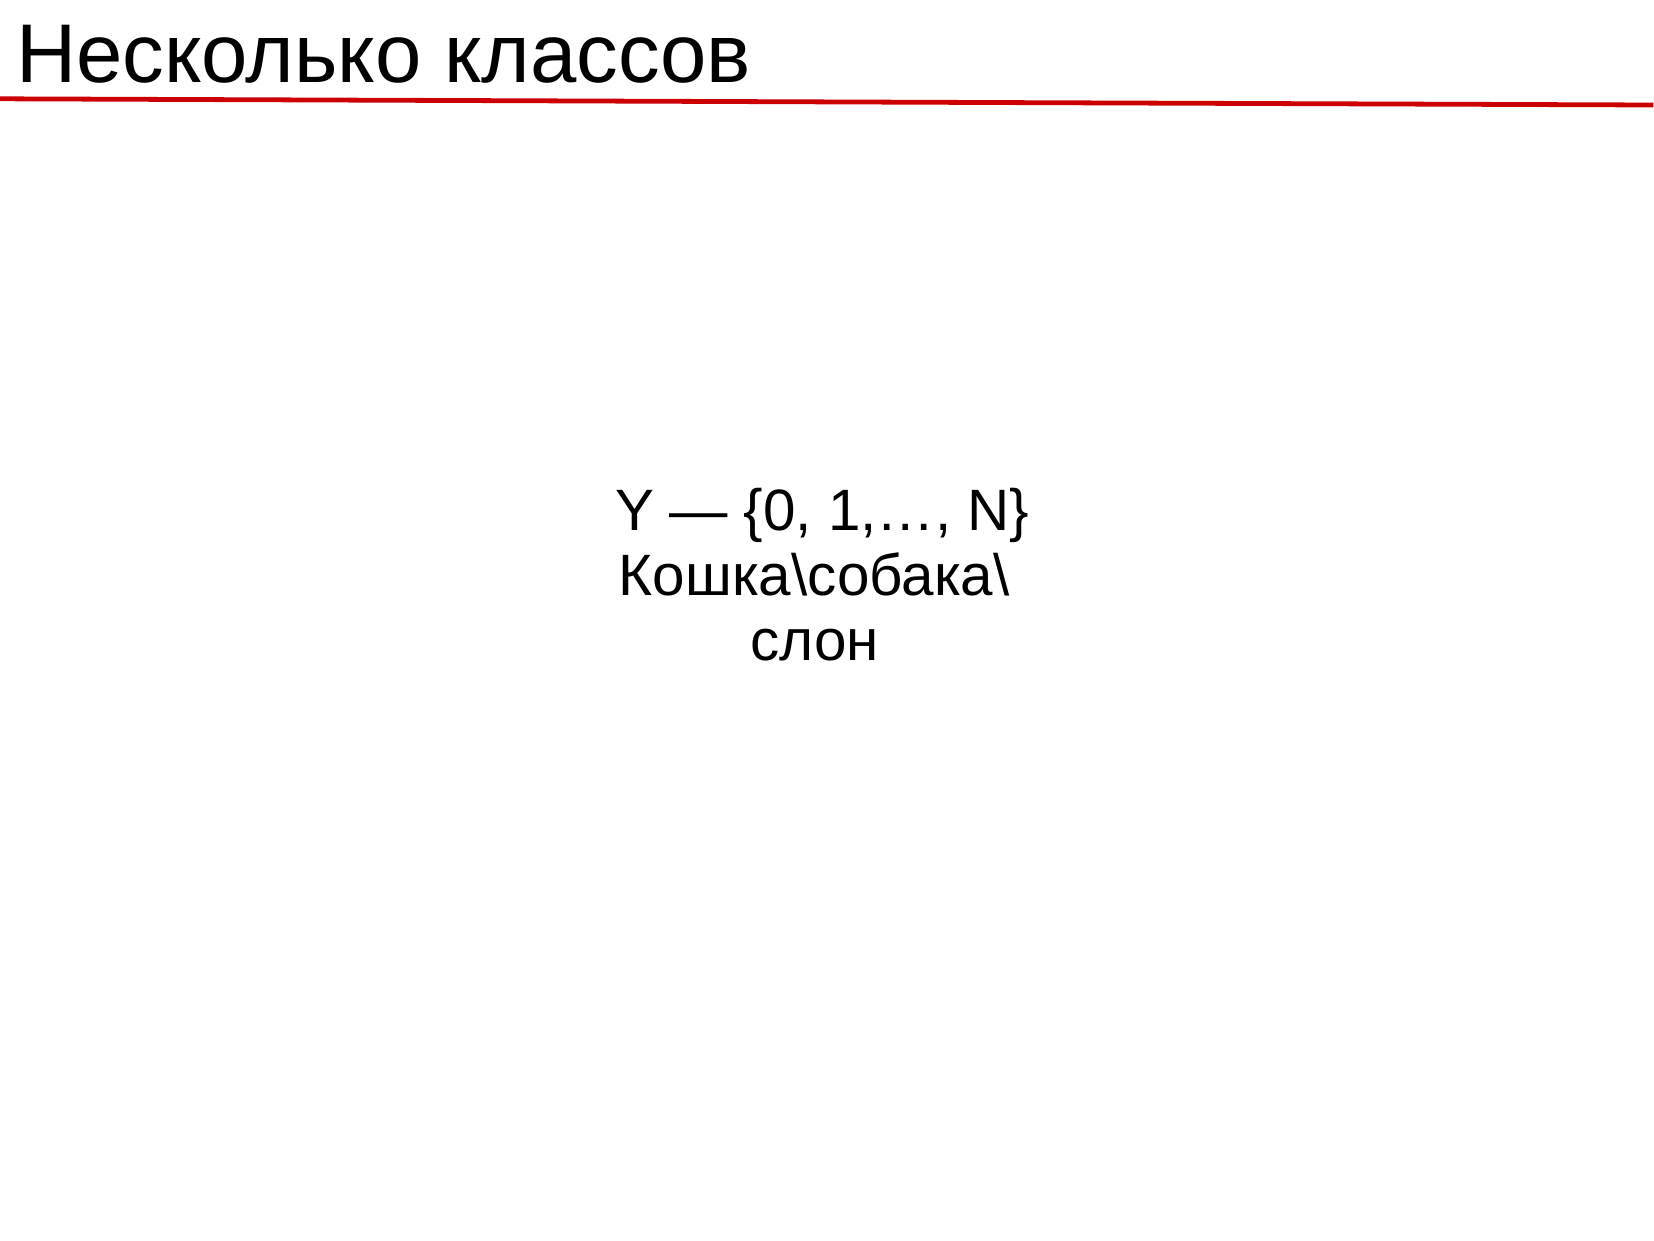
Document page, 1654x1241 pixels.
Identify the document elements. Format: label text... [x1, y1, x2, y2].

text_box Y — {0, 1,…, N} Кошка\собака\слон [540, 470, 1089, 616]
text_box Несколько классов [1, 0, 1231, 109]
